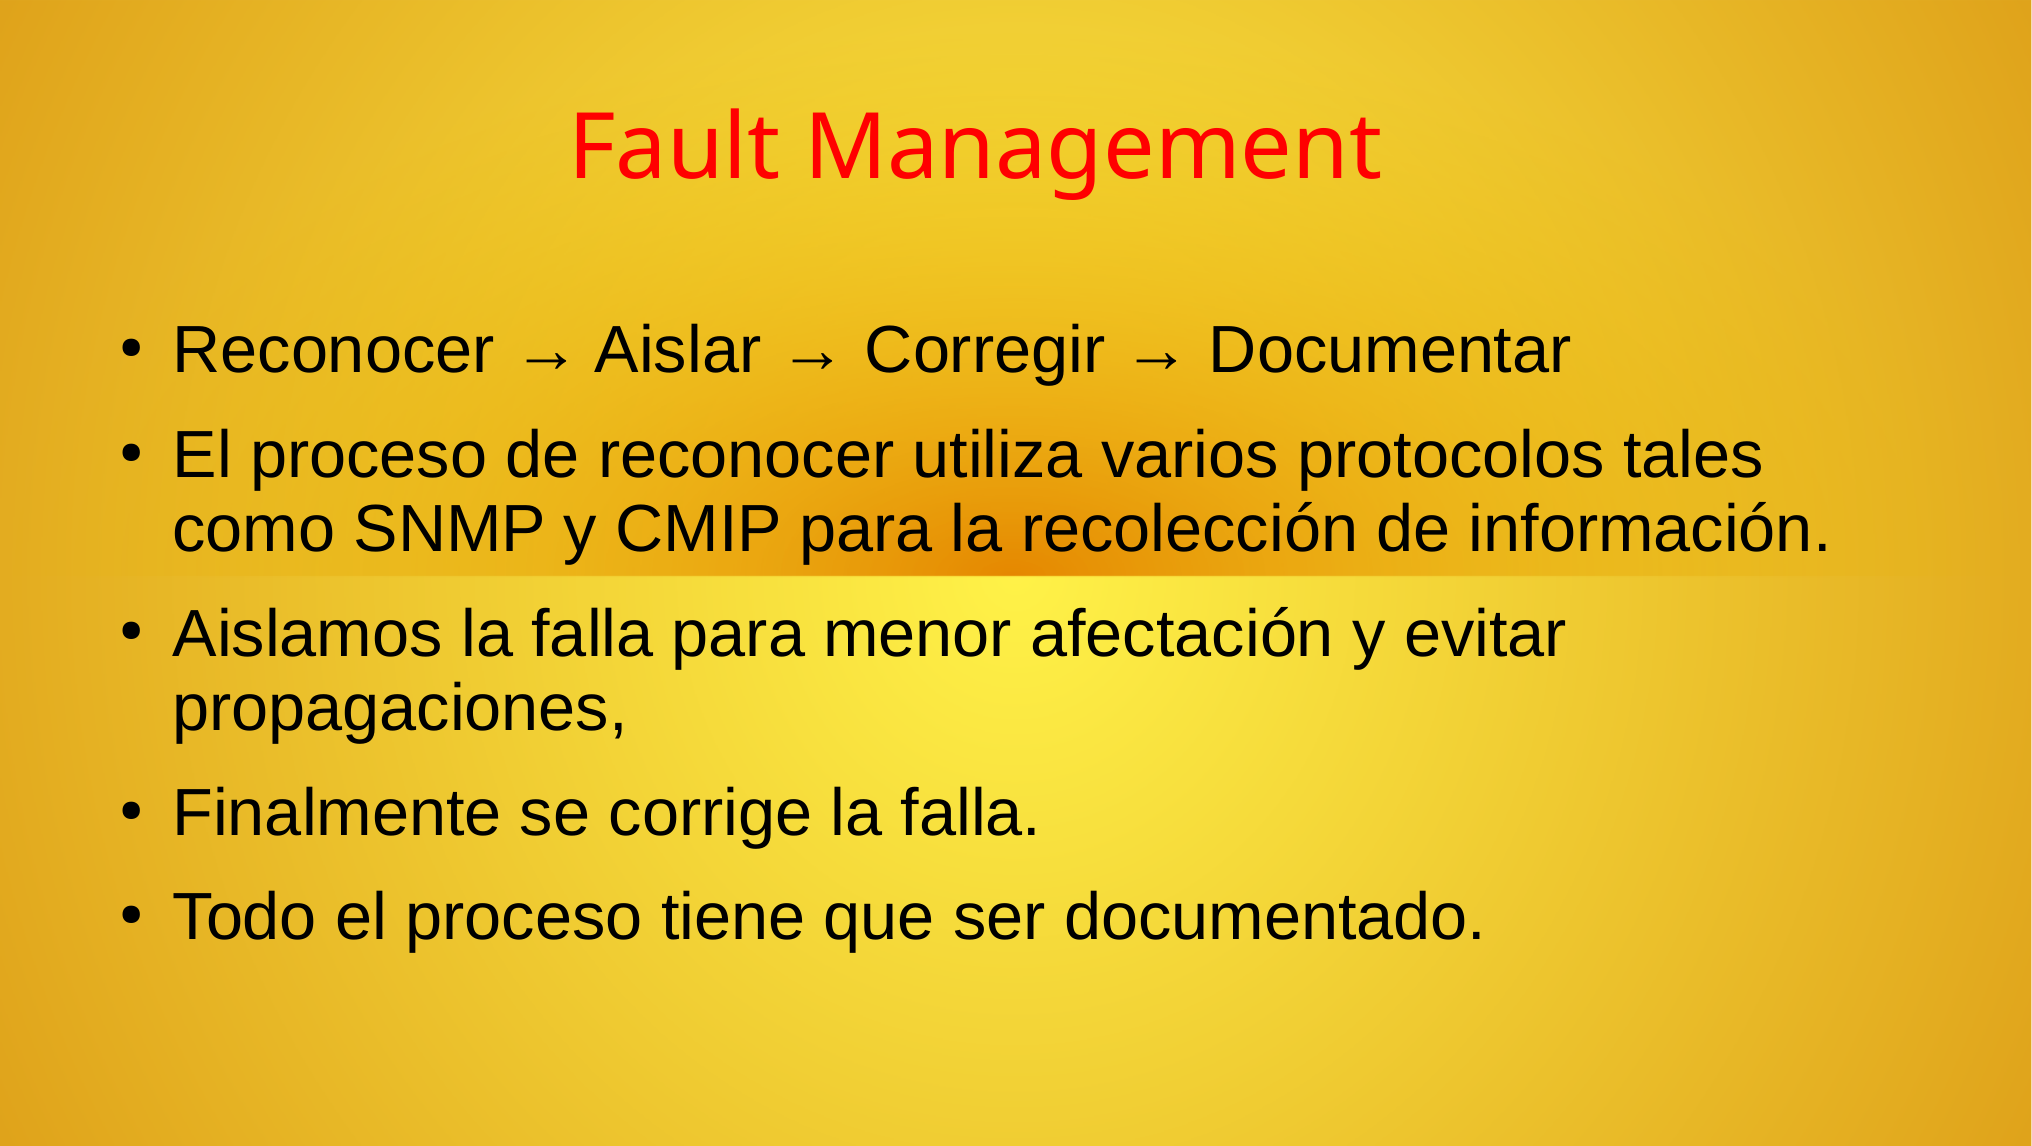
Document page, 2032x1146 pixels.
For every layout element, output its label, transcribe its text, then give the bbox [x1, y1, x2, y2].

title Fault Management [96, 47, 1926, 239]
list Reconocer → Aislar → Corregir → Documentar El proceso de reconocer utiliza varios protocolos tales como SNMP y CMIP para la recolección de información. Aislamos la falla para menor afectación y evitar propagaciones, Finalmente se corrige la falla. Todo el proceso tiene que ser documentado. [101, 312, 1930, 977]
picture [0, 0, 2032, 1146]
